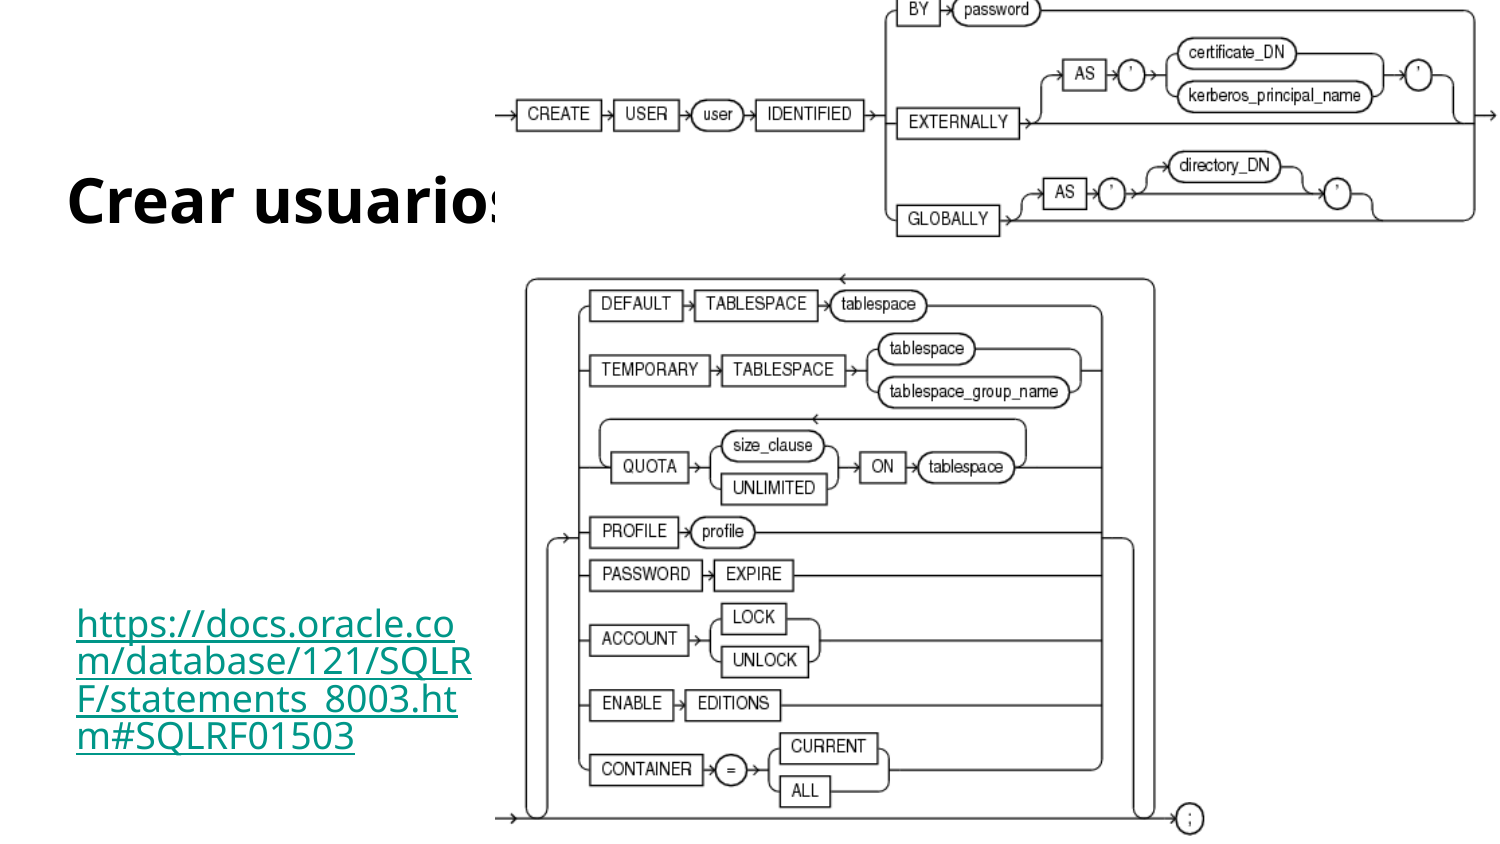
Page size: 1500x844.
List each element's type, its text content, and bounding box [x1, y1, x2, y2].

title Crear usuarios [51, 145, 495, 249]
list https://docs.oracle.com/database/121/SQLRF/statements_8003.htm#SQLRF01503 [61, 584, 495, 790]
picture [495, 0, 1500, 836]
